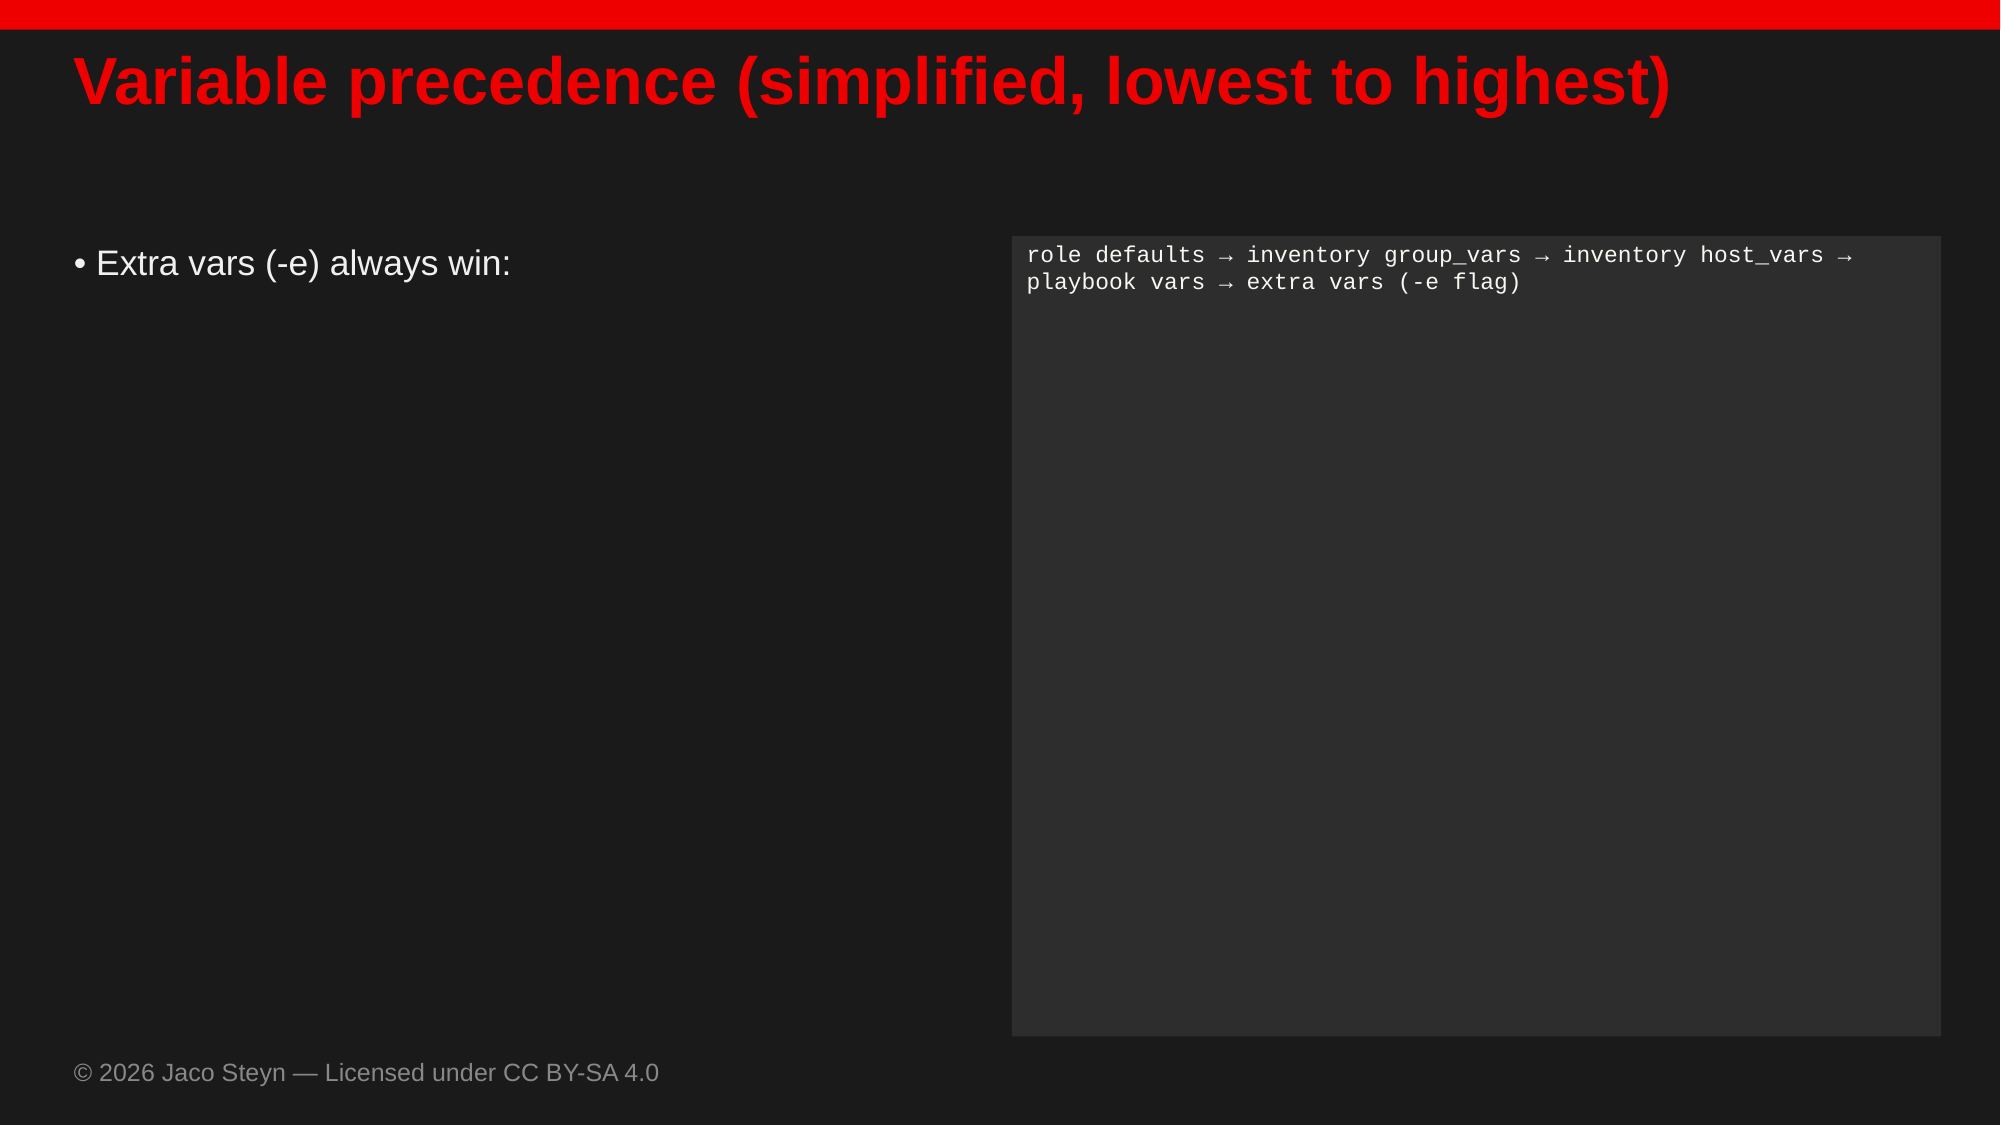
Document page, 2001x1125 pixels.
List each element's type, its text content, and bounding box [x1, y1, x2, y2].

text_box role defaults → inventory group_vars → inventory host_vars → playbook vars → extra vars (-e flag) [1011, 236, 1942, 1037]
text_box • Extra vars (-e) always win: [59, 236, 989, 1037]
text_box © 2026 Jaco Steyn — Licensed under CC BY-SA 4.0 [59, 1051, 1942, 1093]
text_box [0, 0, 2001, 30]
text_box Variable precedence (simplified, lowest to highest) [59, 36, 1942, 208]
